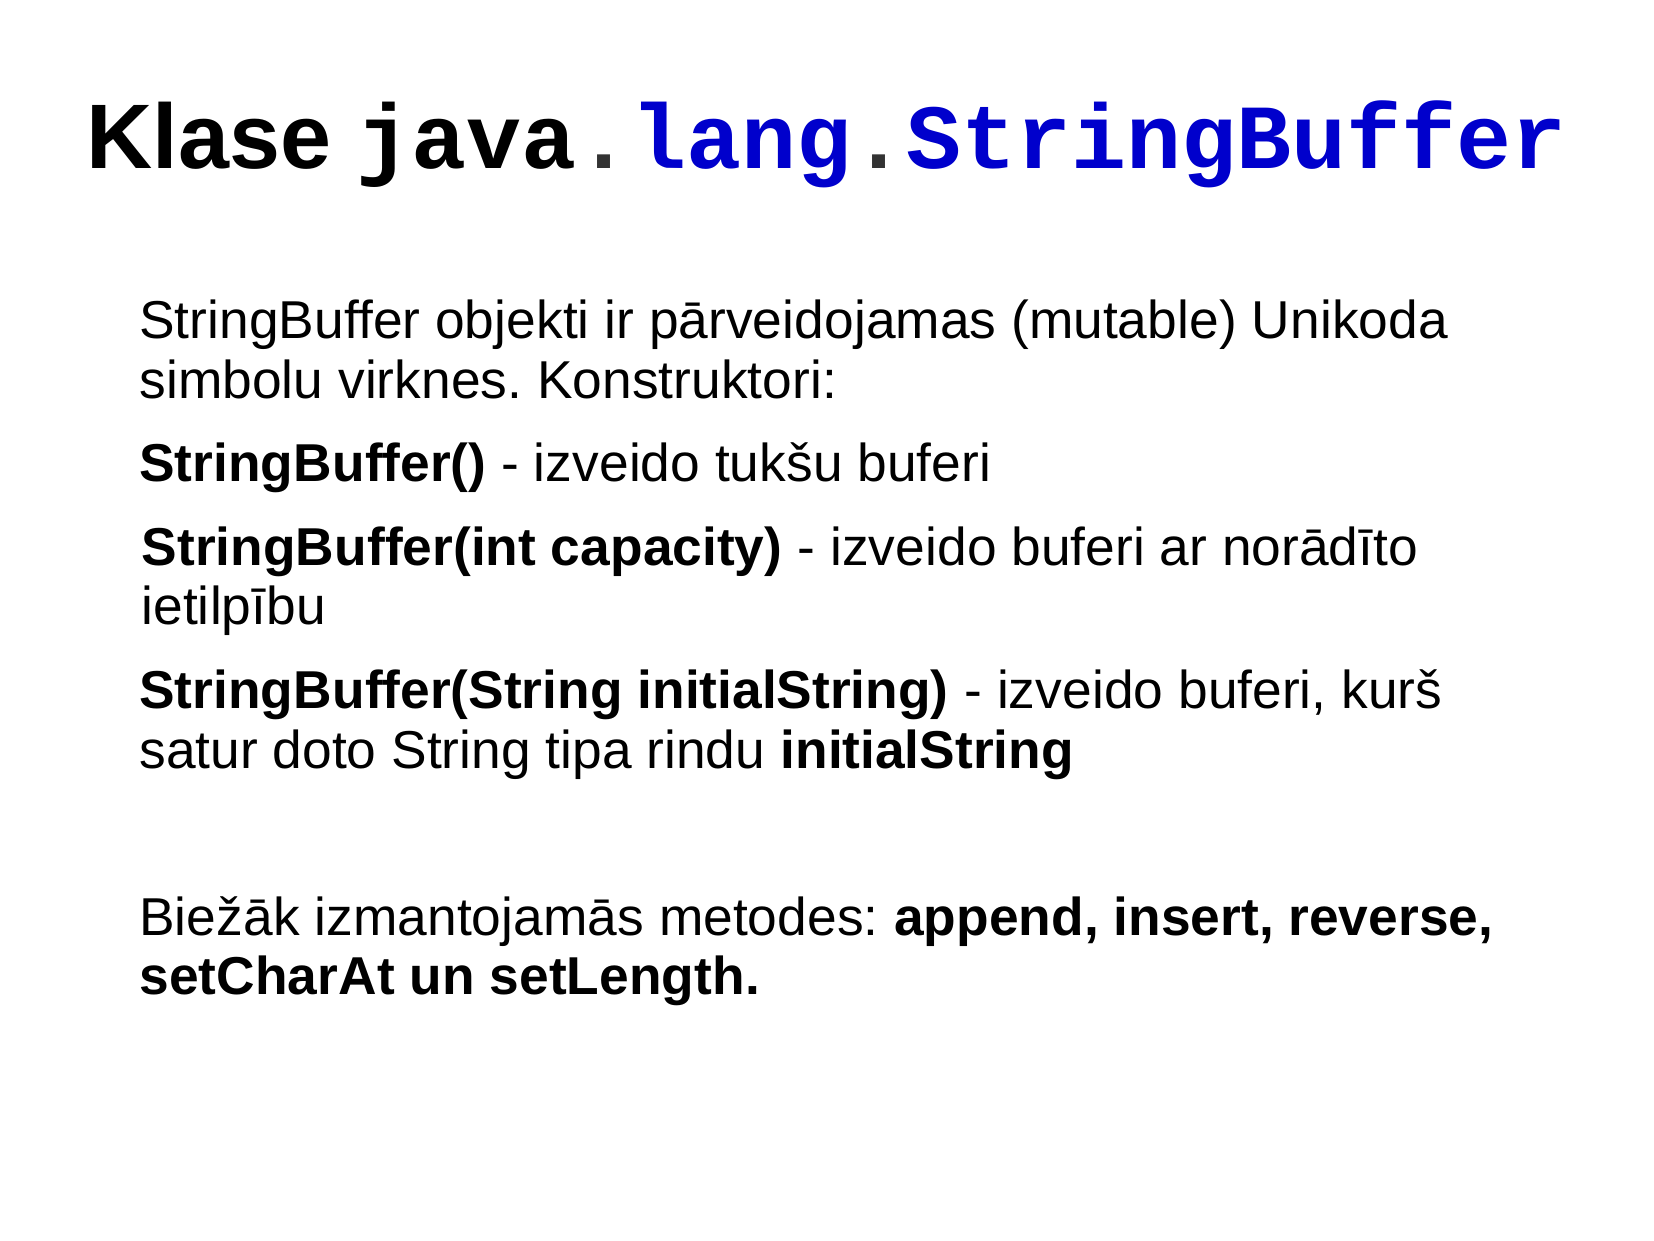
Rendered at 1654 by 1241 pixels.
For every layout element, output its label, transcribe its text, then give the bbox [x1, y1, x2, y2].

list StringBuffer objekti ir pārveidojamas (mutable) Unikoda simbolu virknes. Konstruktori: StringBuffer() - izveido tukšu buferi StringBuffer(int capacity) - izveido buferi ar norādīto ietilpību StringBuffer(String initialString) - izveido buferi, kurš satur doto String tipa rindu initialString Biežāk izmantojamās metodes: append, insert, reverse, setCharAt un setLength. [82, 290, 1538, 1010]
title Klase java.lang.StringBuffer [82, 49, 1571, 257]
